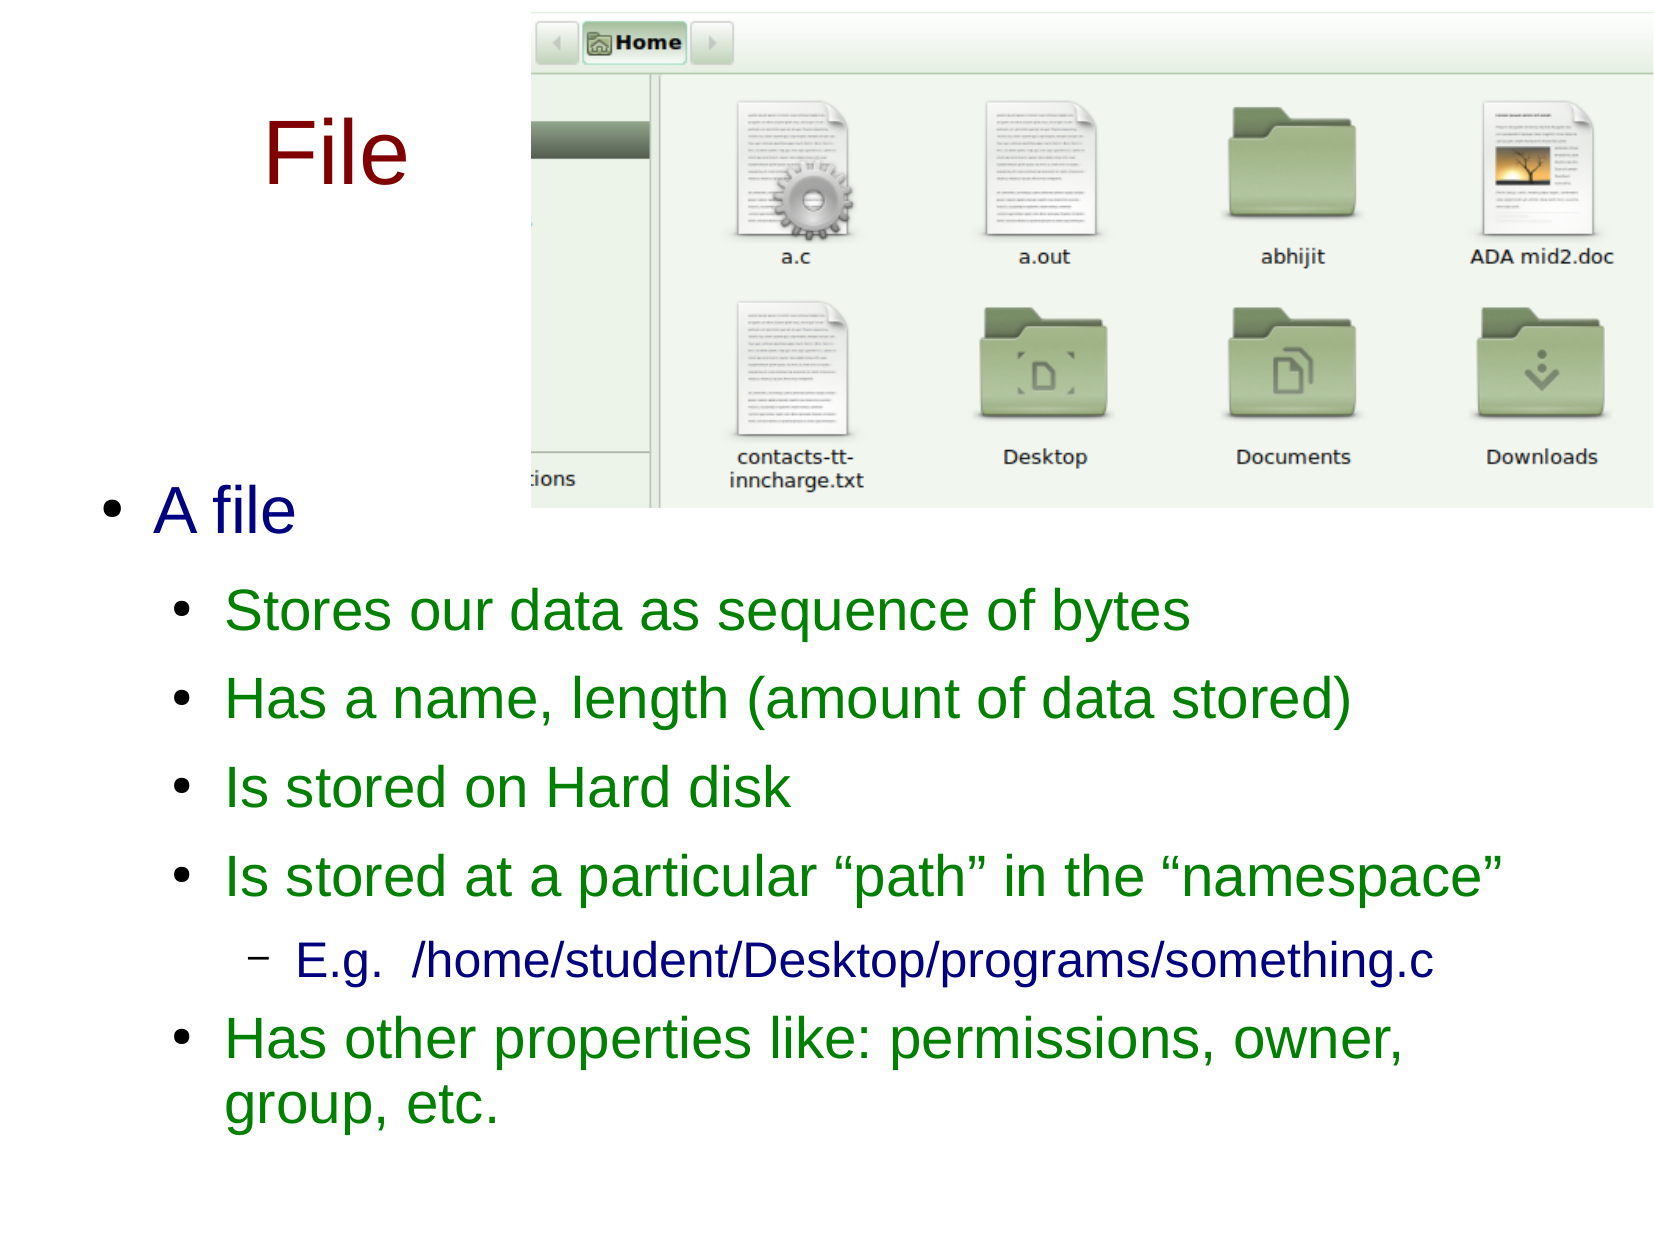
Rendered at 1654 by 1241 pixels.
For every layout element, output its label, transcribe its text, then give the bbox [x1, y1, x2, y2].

list A file Stores our data as sequence of bytes Has a name, length (amount of data stored) Is stored on Hard disk Is stored at a particular “path” in the “namespace” E.g. /home/student/Desktop/programs/something.c Has other properties like: permissions, owner, group, etc. [82, 473, 1571, 1193]
title File [82, 49, 531, 257]
picture [531, 12, 1654, 508]
